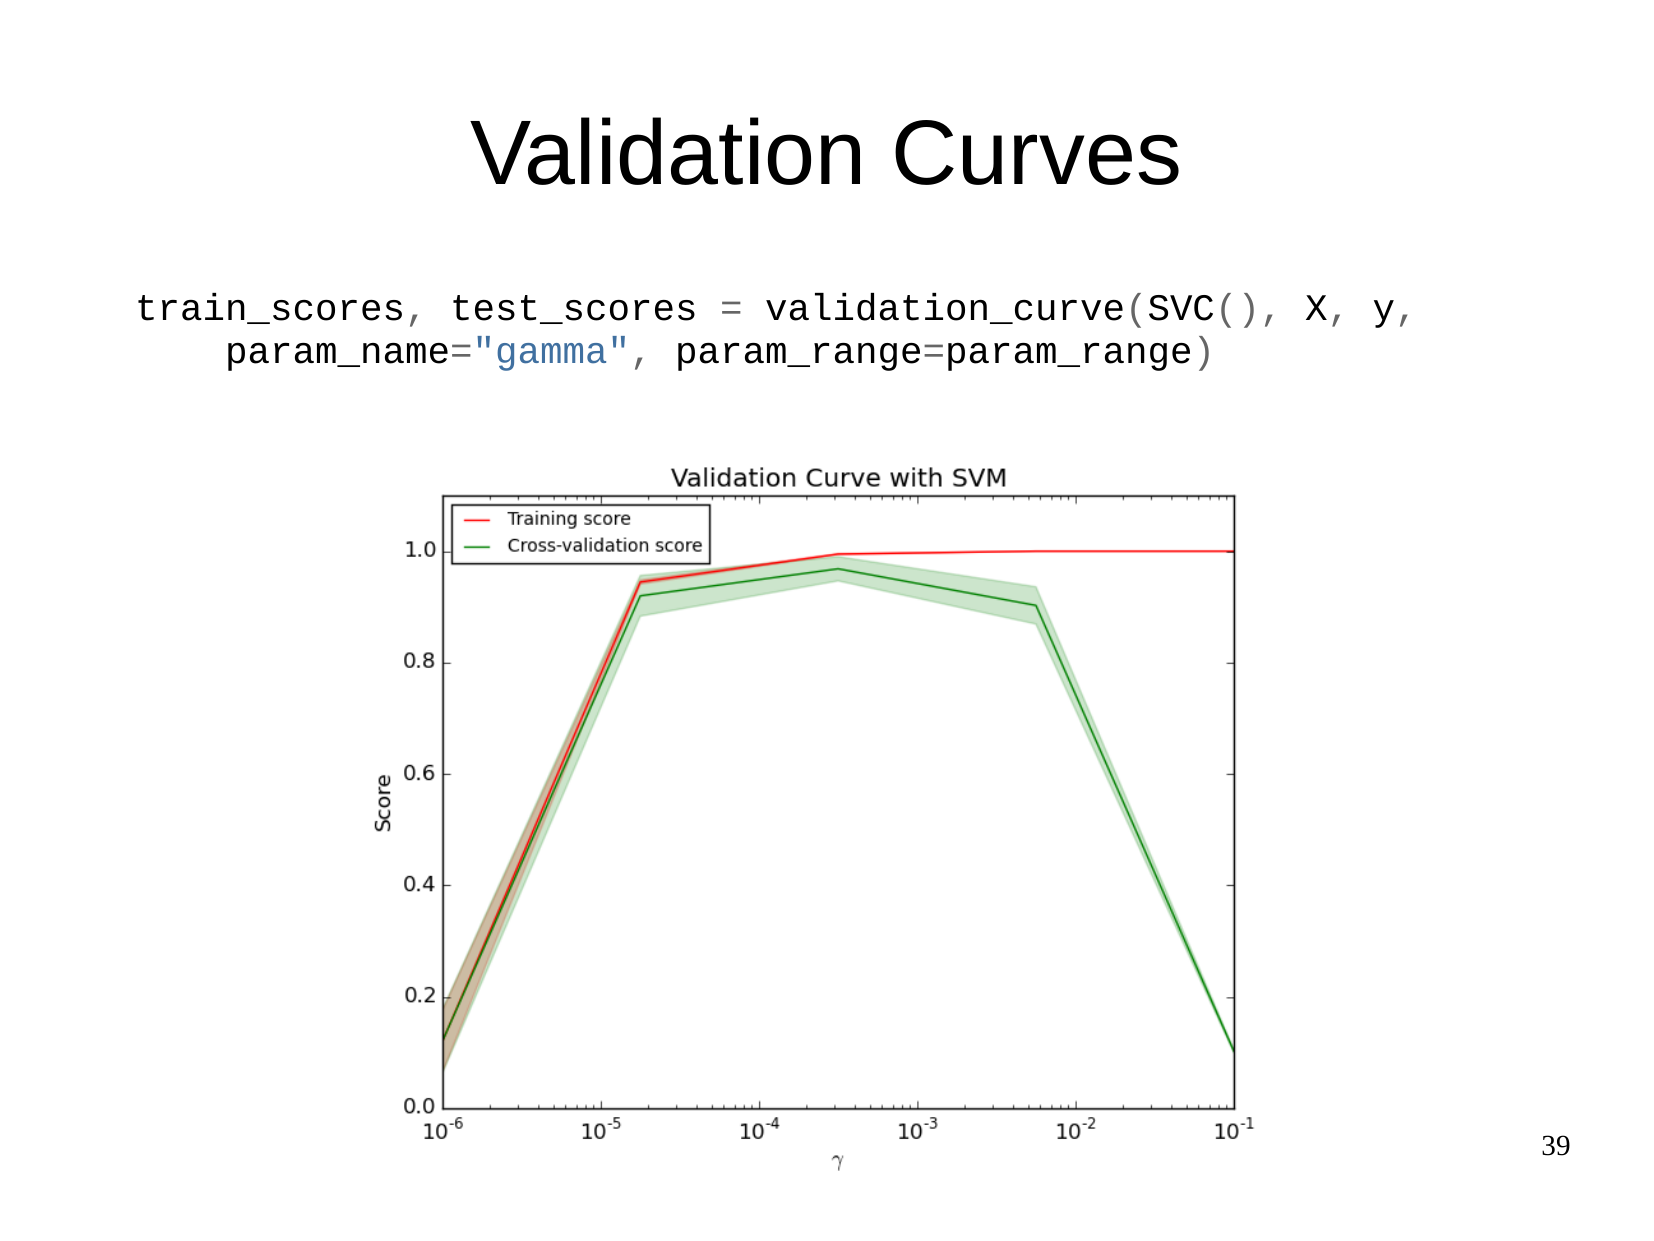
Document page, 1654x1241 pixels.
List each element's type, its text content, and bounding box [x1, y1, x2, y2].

text_box train_scores, test_scores = validation_curve(SVC(), X, y, param_name="gamma", param_range=param_range) [135, 289, 1517, 376]
title Validation Curves [82, 49, 1571, 257]
picture [315, 419, 1336, 1186]
